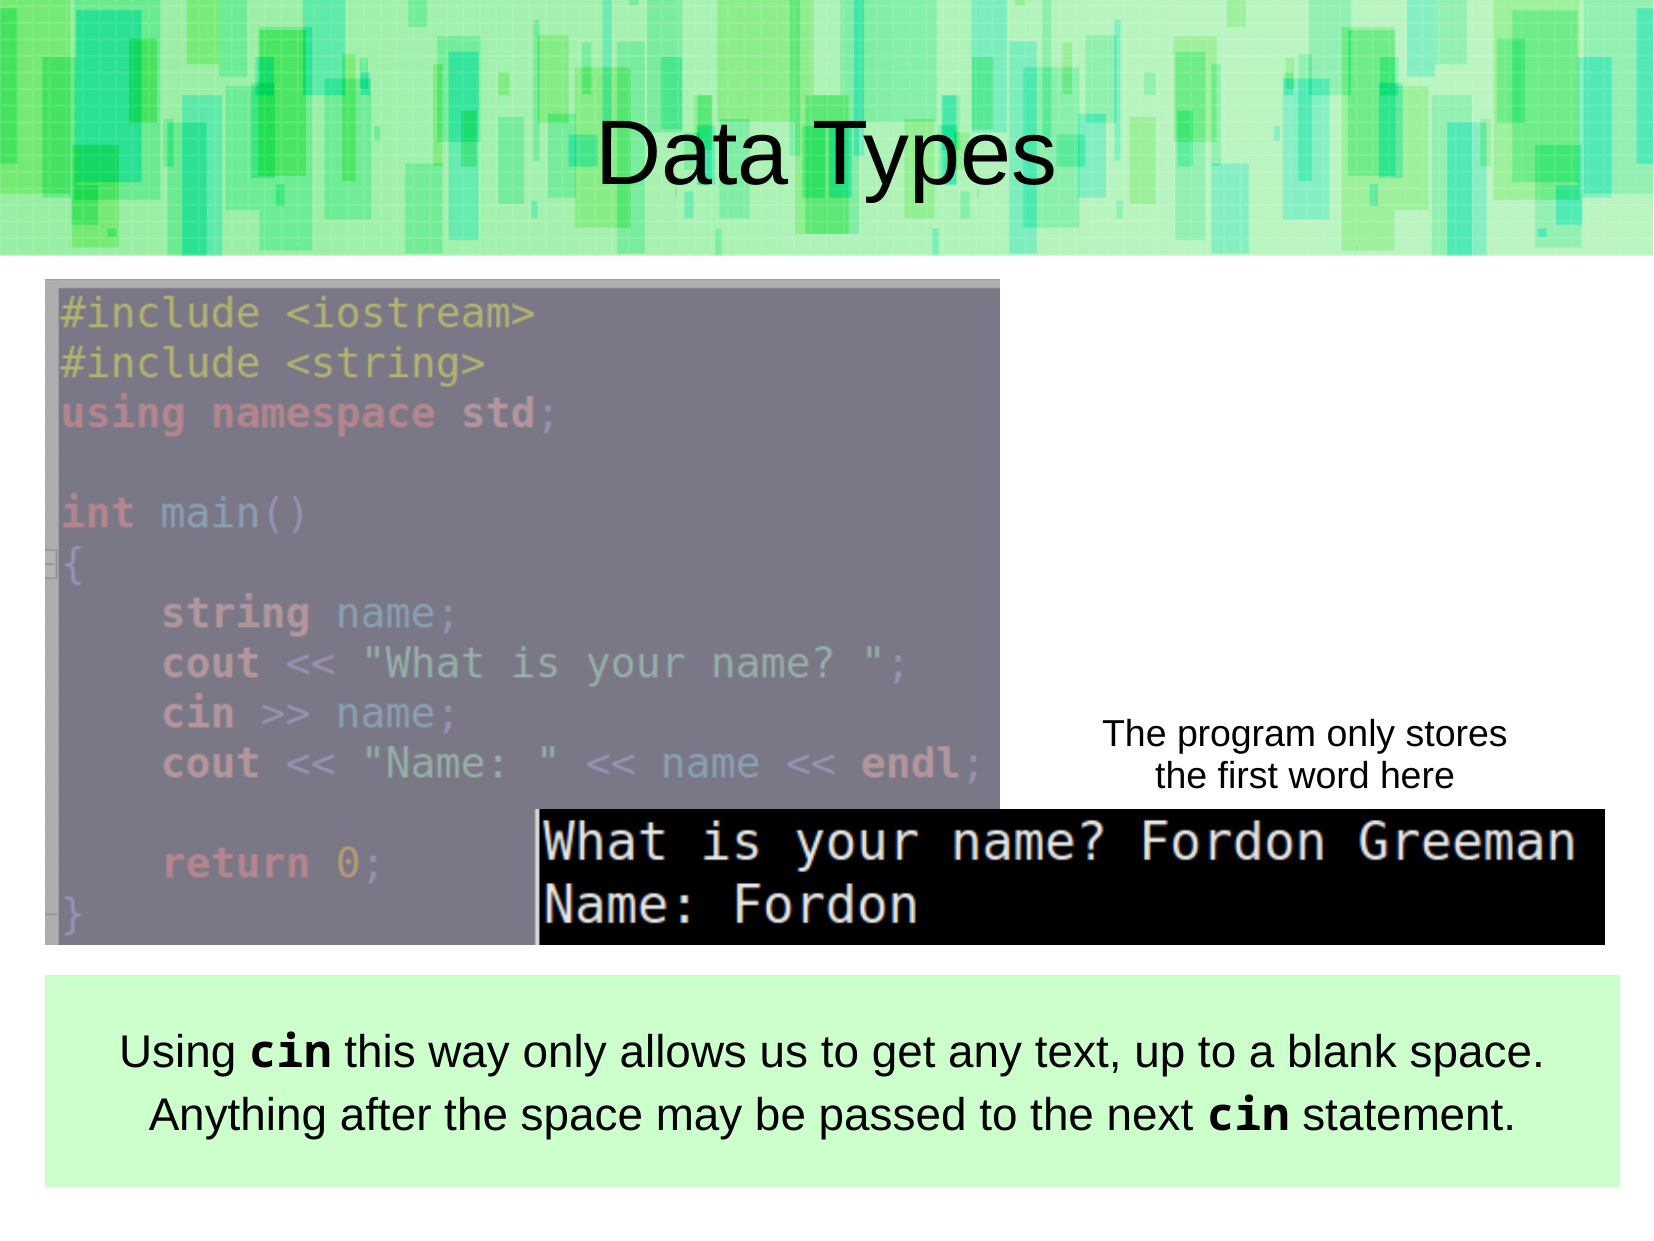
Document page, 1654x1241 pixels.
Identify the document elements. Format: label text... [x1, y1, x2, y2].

text_box The program only stores the first word here [1065, 705, 1546, 804]
title Data Types [82, 49, 1571, 257]
picture [0, 0, 1654, 1241]
text_box Using cin this way only allows us to get any text, up to a blank space. Anything after the space may be passed to the next cin statement. [45, 975, 1621, 1188]
